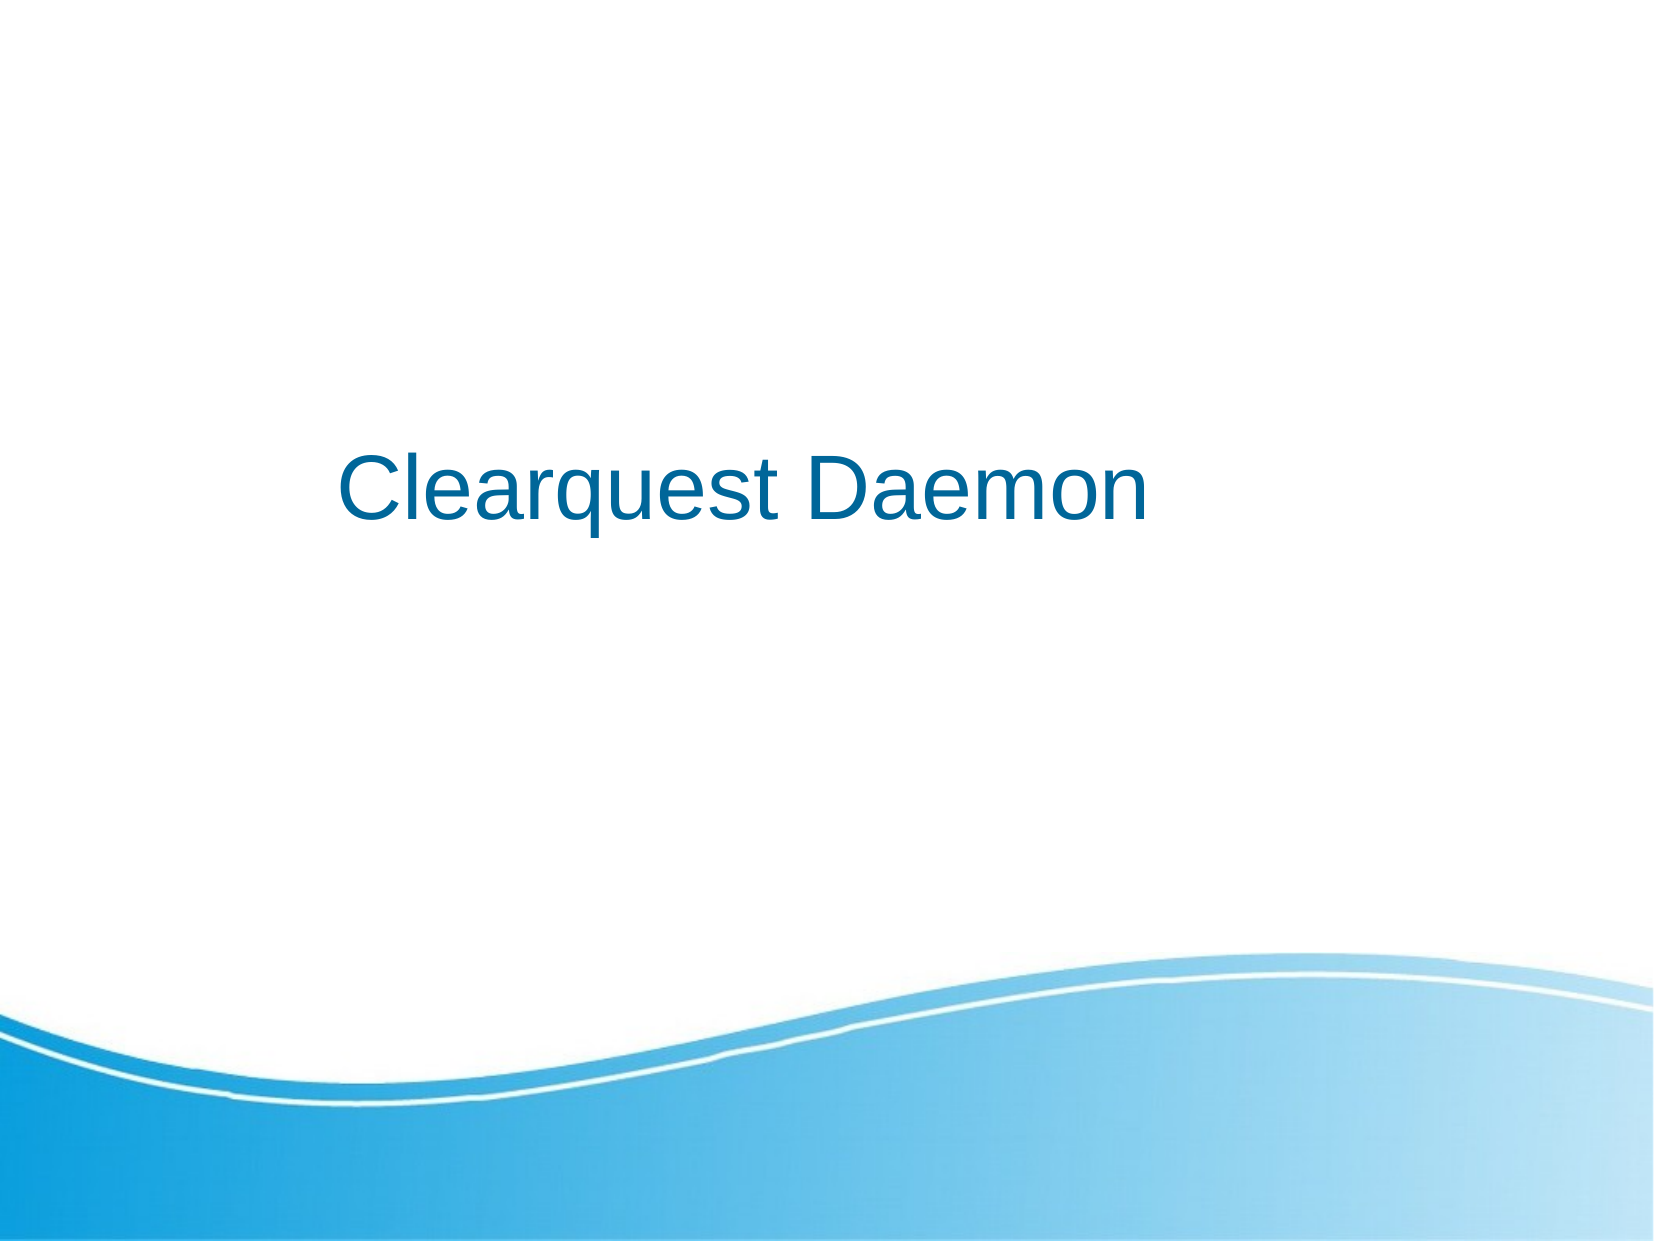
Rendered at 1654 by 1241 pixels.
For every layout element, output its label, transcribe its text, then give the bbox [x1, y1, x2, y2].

title Clearquest Daemon [0, 384, 1489, 592]
picture [0, 952, 1654, 1241]
